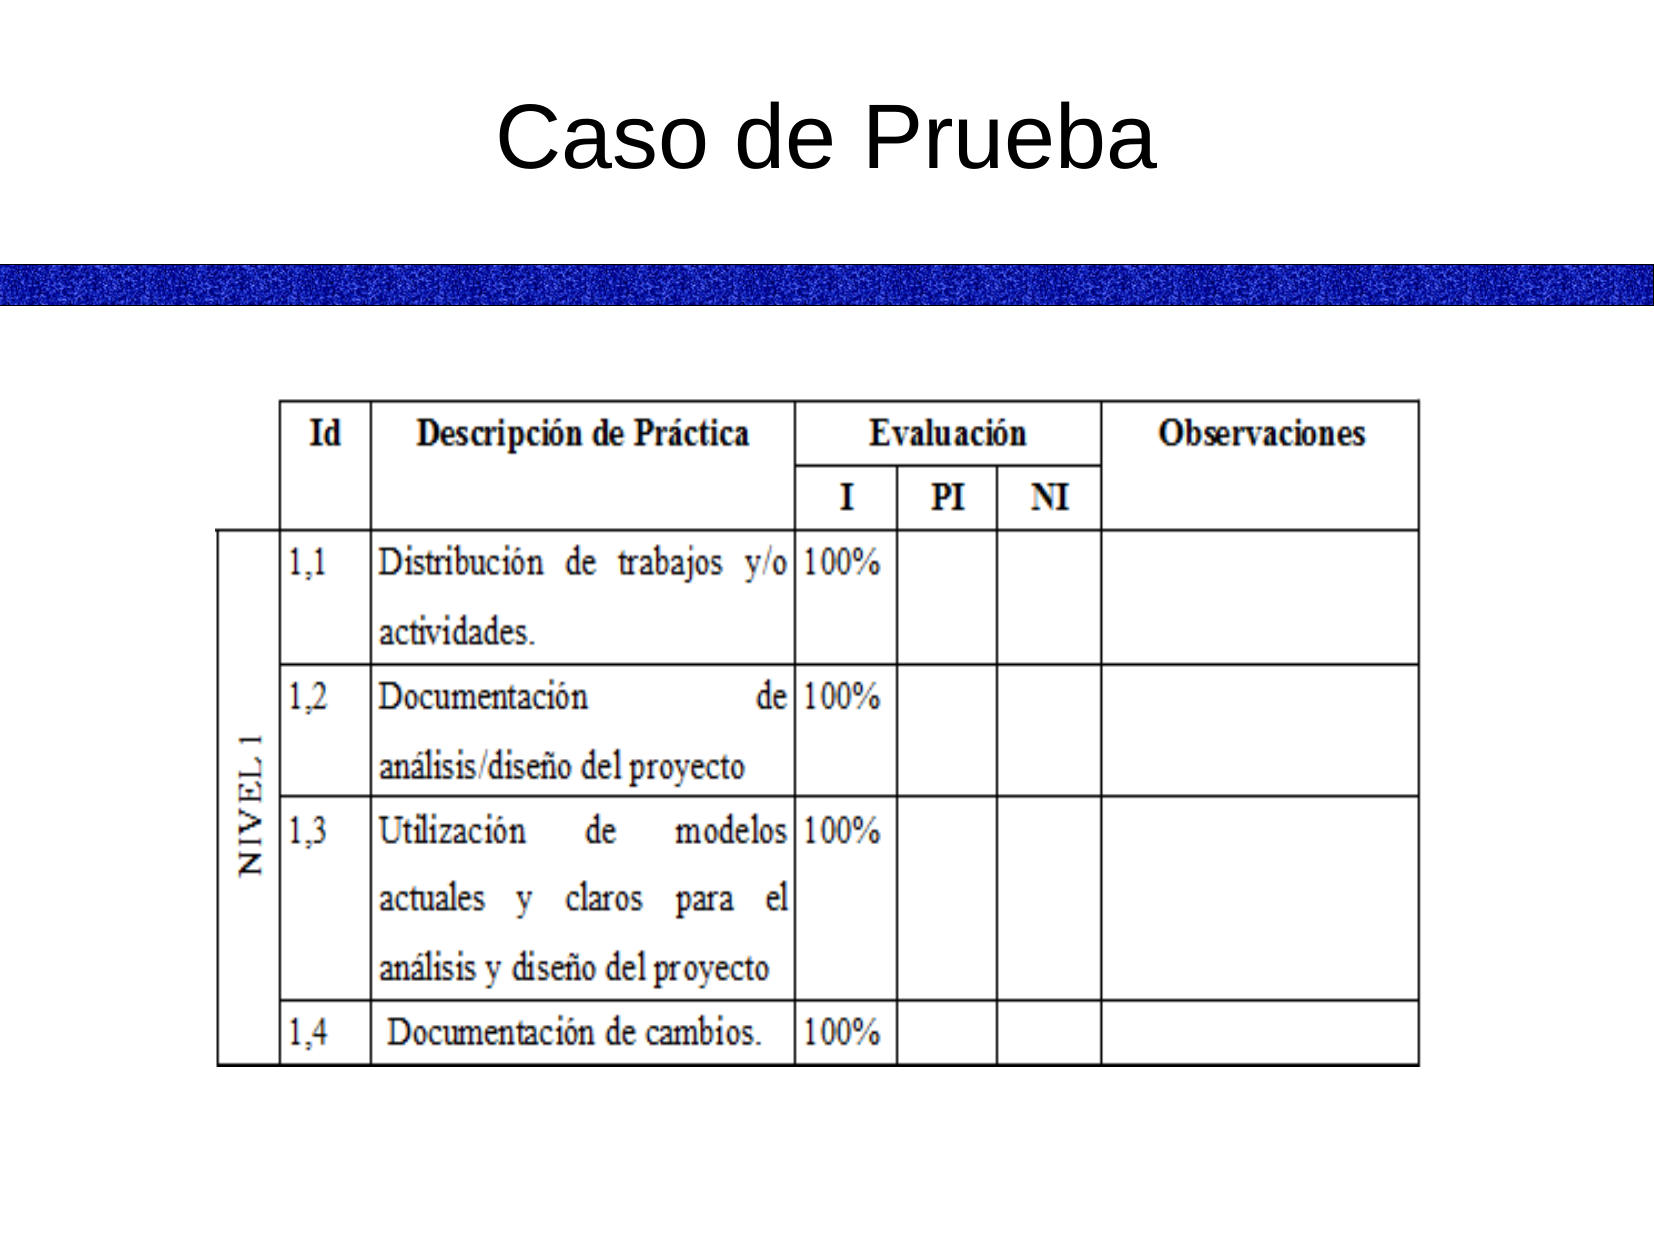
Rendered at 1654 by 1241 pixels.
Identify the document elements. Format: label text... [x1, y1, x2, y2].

title Caso de Prueba [58, 14, 1595, 260]
picture [0, 265, 1653, 305]
picture [215, 398, 1425, 1067]
